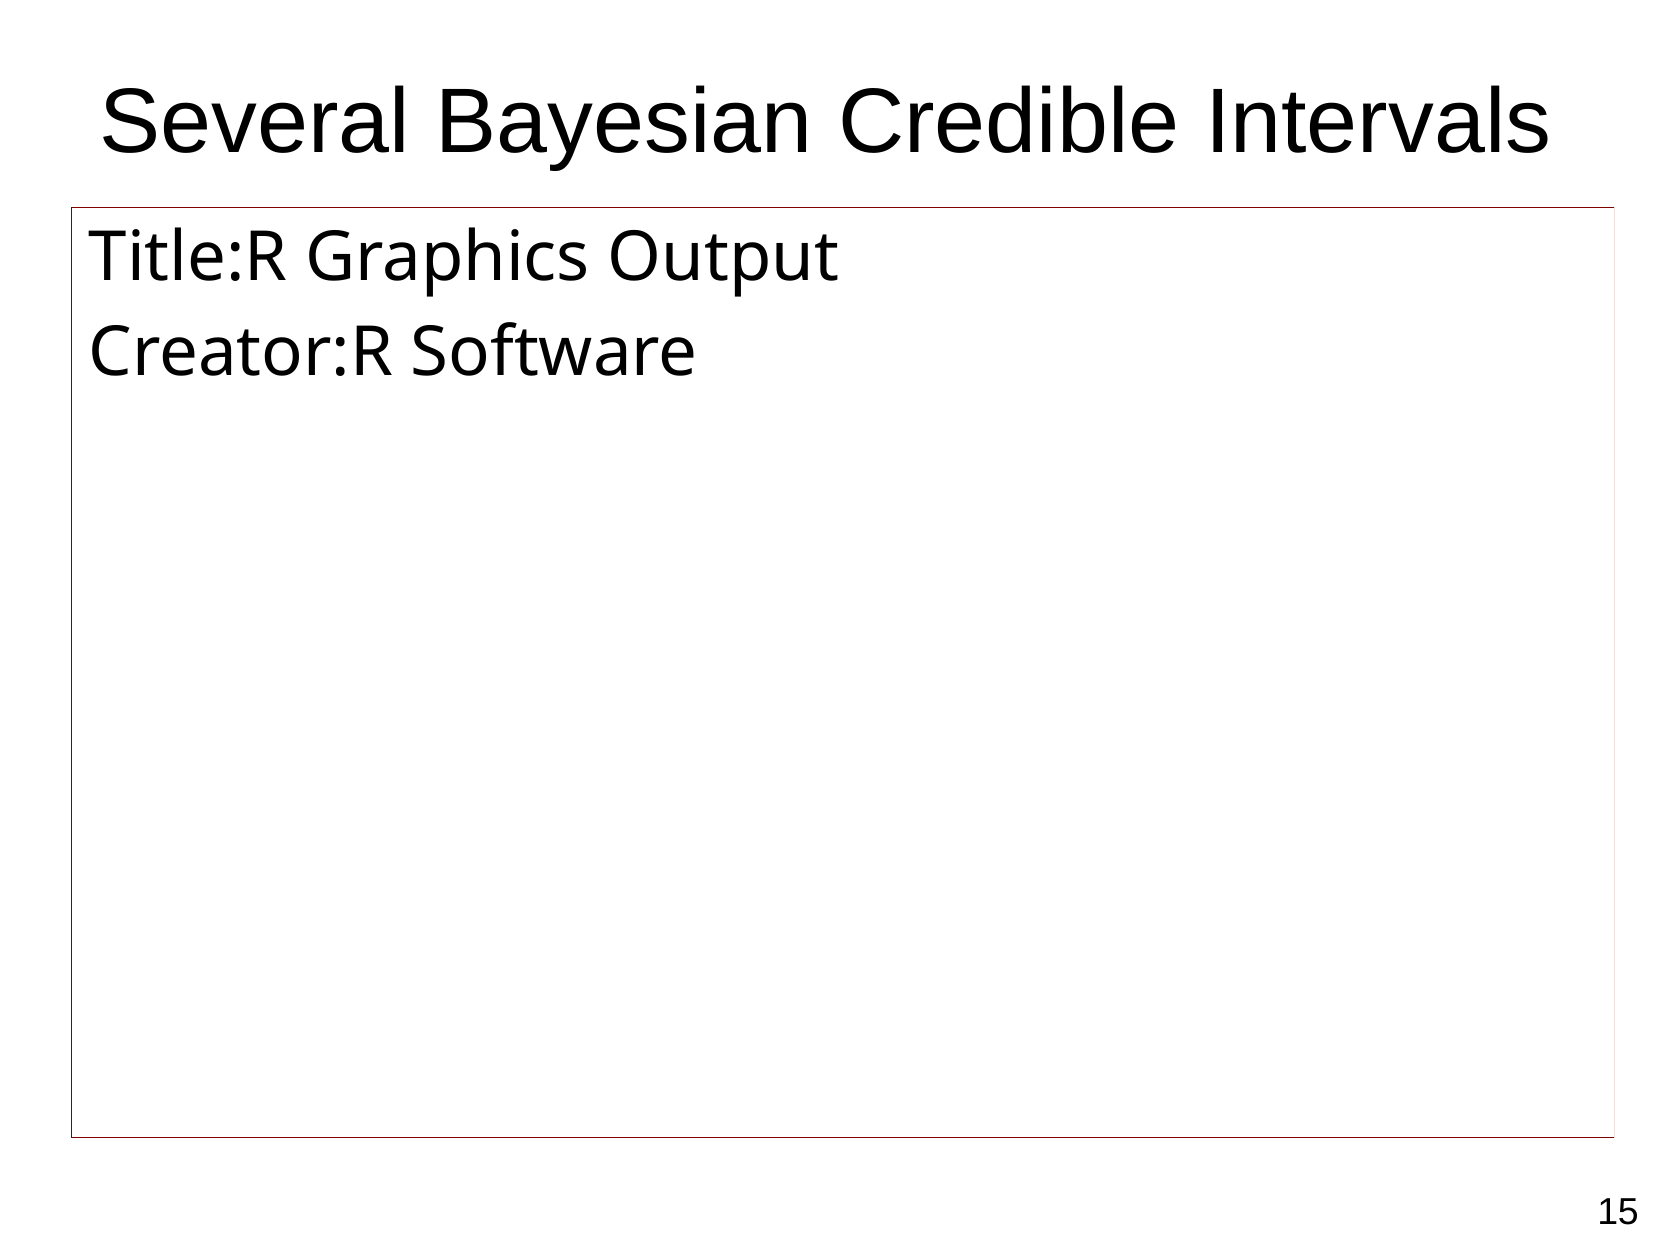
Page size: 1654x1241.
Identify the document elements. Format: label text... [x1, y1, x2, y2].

title Several Bayesian Credible Intervals [82, 49, 1571, 192]
picture [66, 202, 1615, 1138]
